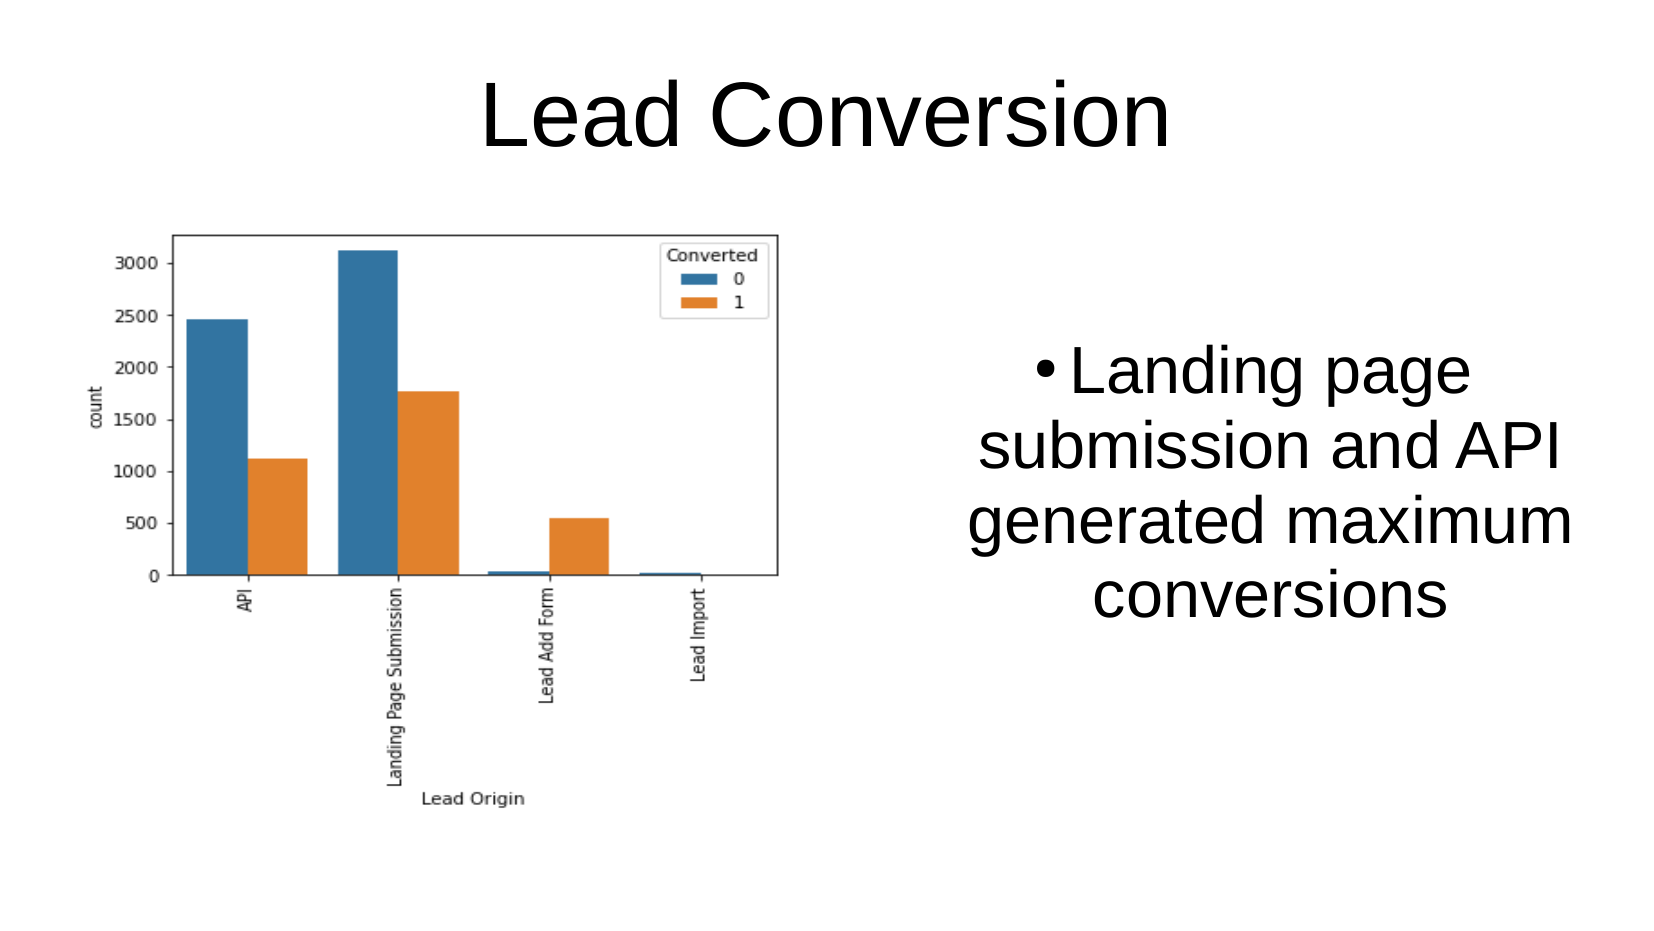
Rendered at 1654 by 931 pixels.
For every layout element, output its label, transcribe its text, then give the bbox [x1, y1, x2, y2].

subtitle Landing page submission and API generated maximum conversions [900, 250, 1607, 790]
title Lead Conversion [82, 37, 1571, 193]
picture [75, 224, 788, 819]
